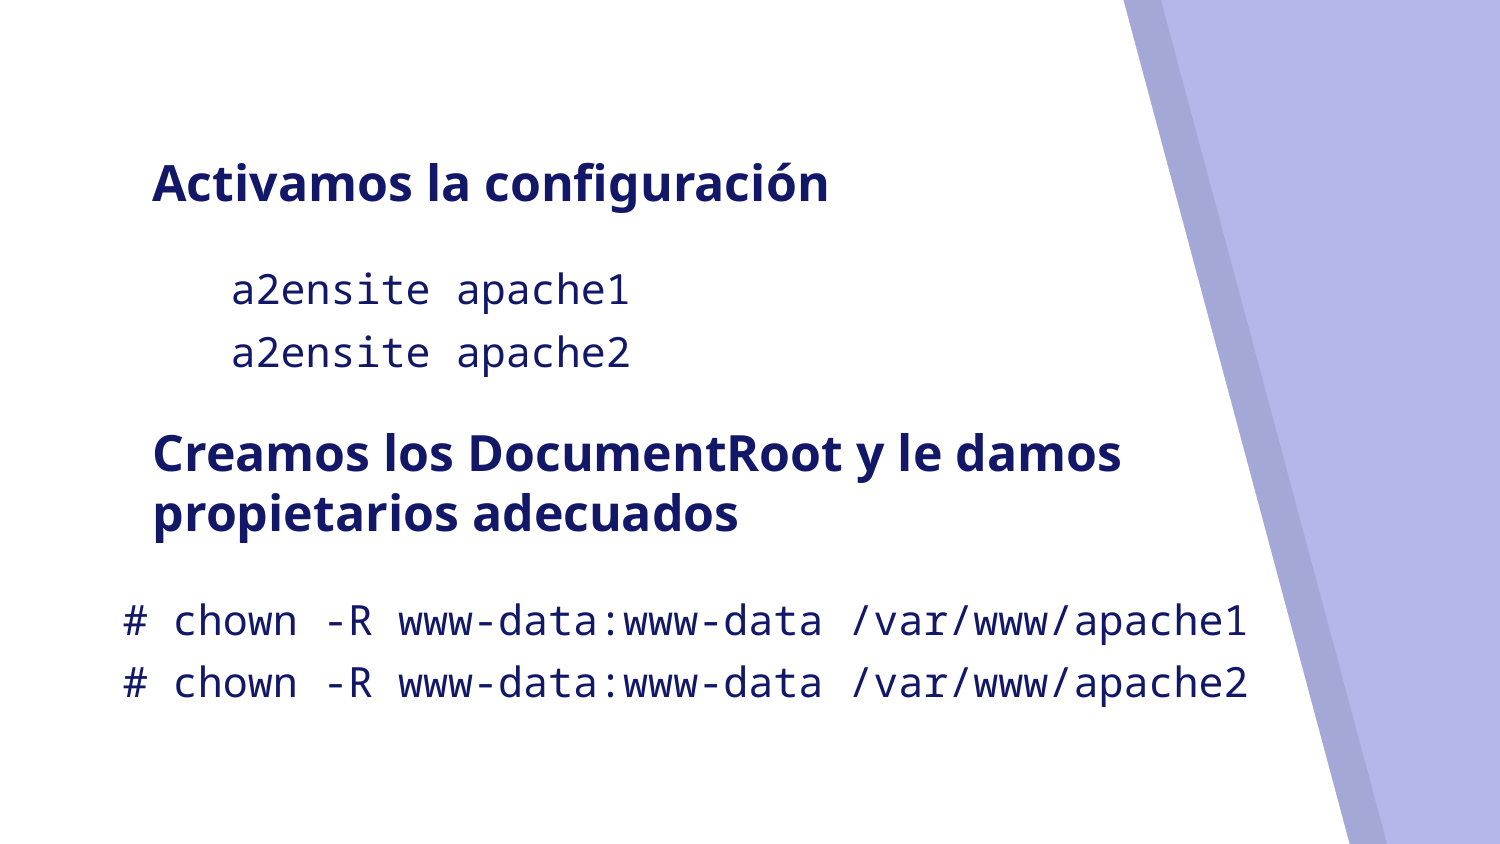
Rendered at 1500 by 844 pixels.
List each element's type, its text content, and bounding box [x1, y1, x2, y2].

title Activamos la configuración [137, 146, 1276, 227]
title Creamos los DocumentRoot y le damos propietarios adecuados [137, 477, 1276, 557]
list a2ensite apache1 a2ensite apache2 [190, 248, 1424, 497]
list # chown -R www-data:www-data /var/www/apache1 # chown -R www-data:www-data /var/www/apache2 [108, 578, 1341, 827]
